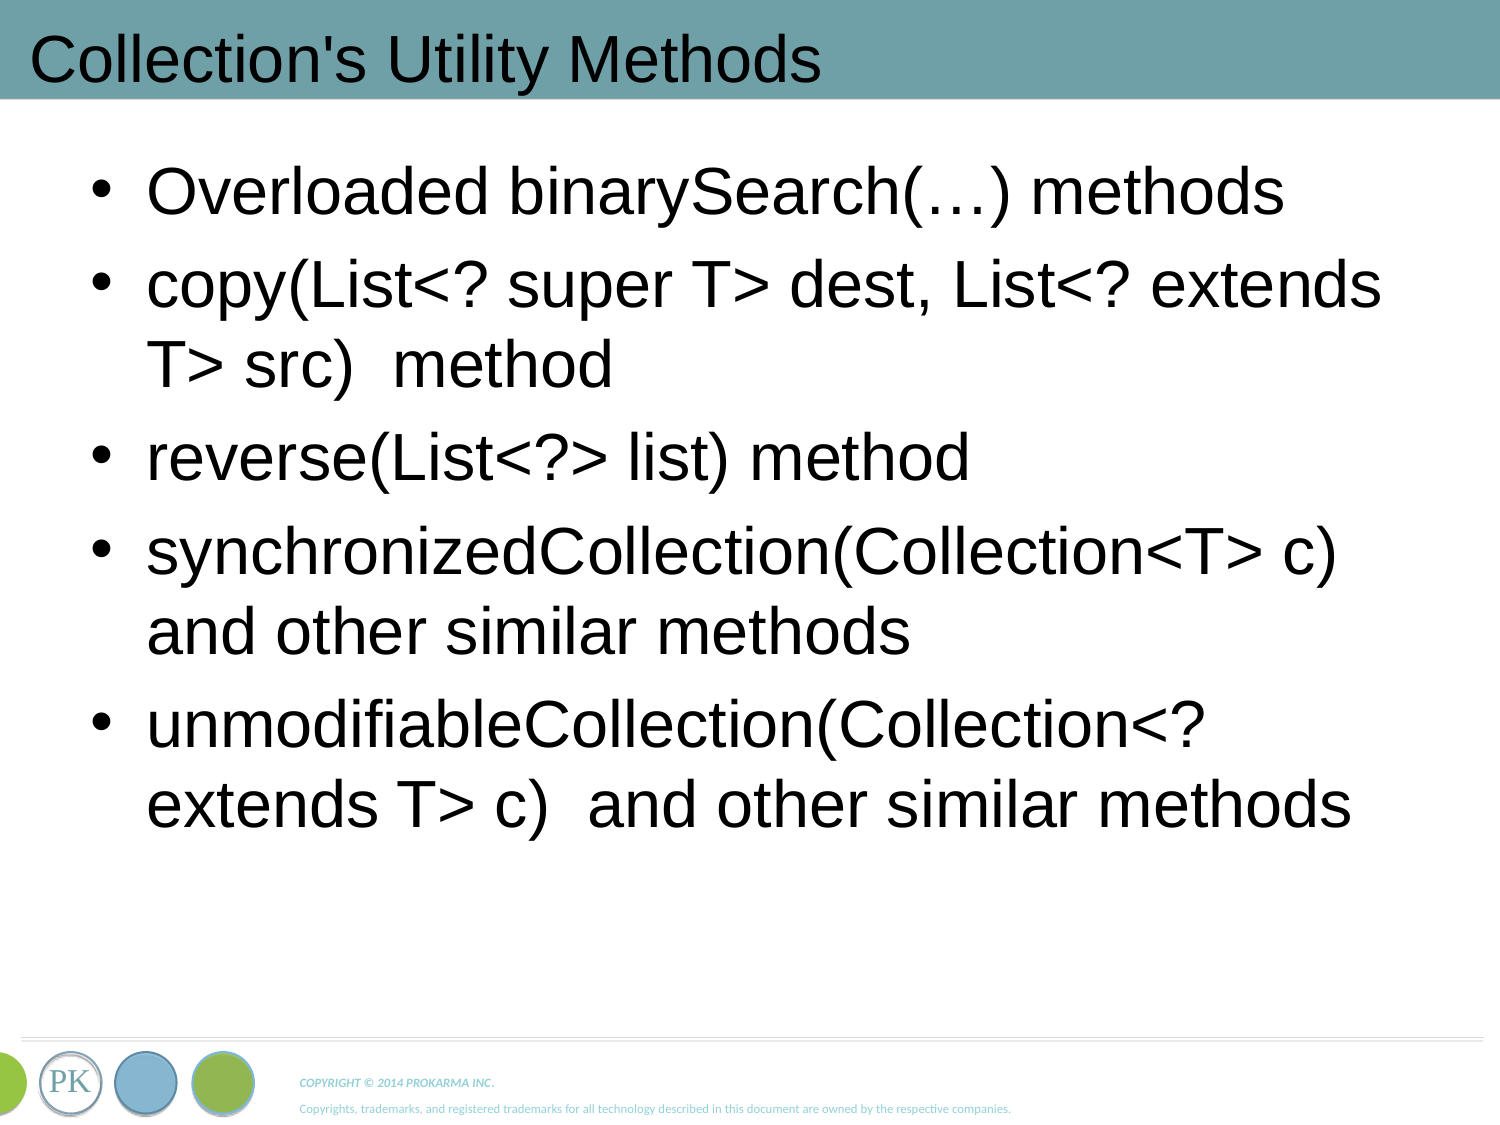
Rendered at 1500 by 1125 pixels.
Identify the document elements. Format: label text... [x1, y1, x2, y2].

text_box Collection's Utility Methods [15, 15, 1441, 105]
text_box Overloaded binarySearch(…) methods copy(List<? super T> dest, List<? extends T> src) method reverse(List<?> list) method synchronizedCollection(Collection<T> c) and other similar methods unmodifiableCollection(Collection<? extends T> c) and other similar methods [75, 140, 1425, 916]
